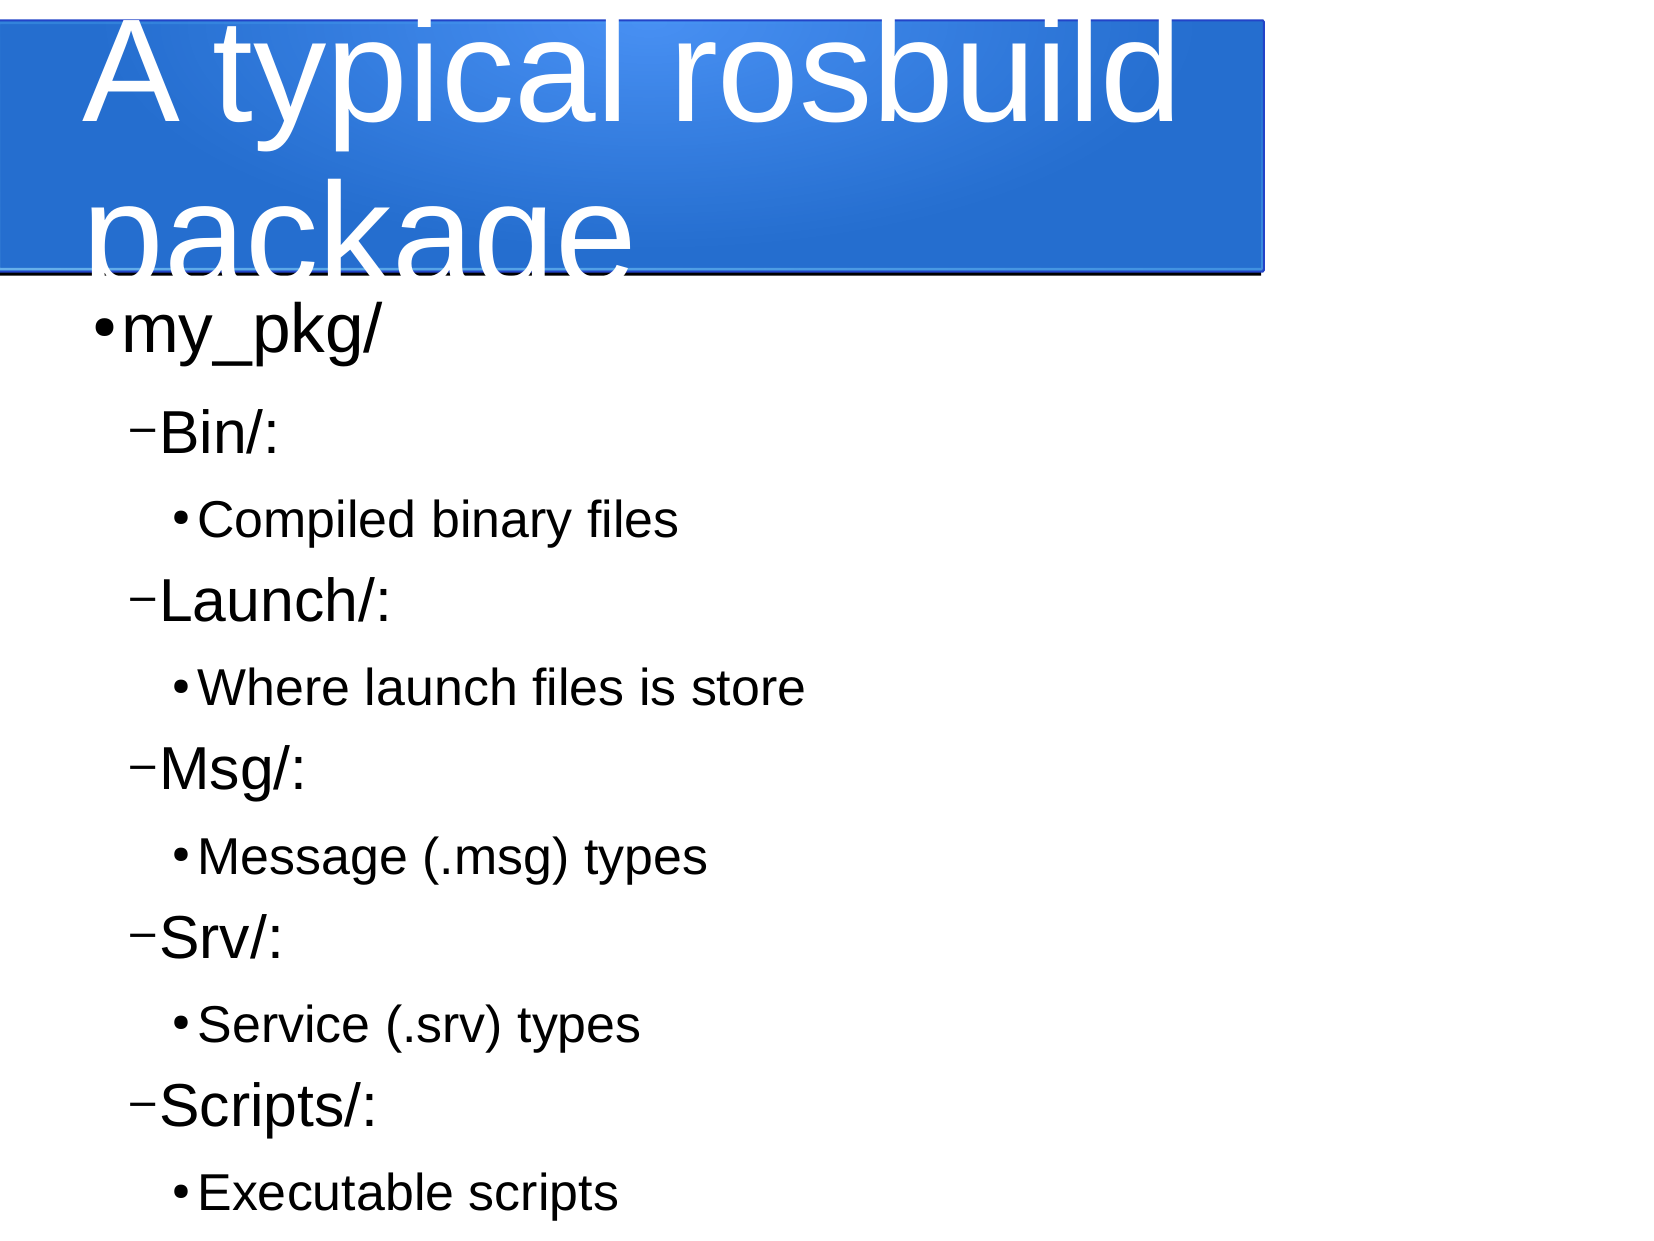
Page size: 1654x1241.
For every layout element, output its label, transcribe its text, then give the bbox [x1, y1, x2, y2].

list my_pkg/ Bin/: Compiled binary files Launch/: Where launch files is store Msg/: Message (.msg) types Srv/: Service (.srv) types Scripts/: Executable scripts [82, 290, 1571, 1231]
title A typical rosbuild package [82, 0, 1250, 290]
